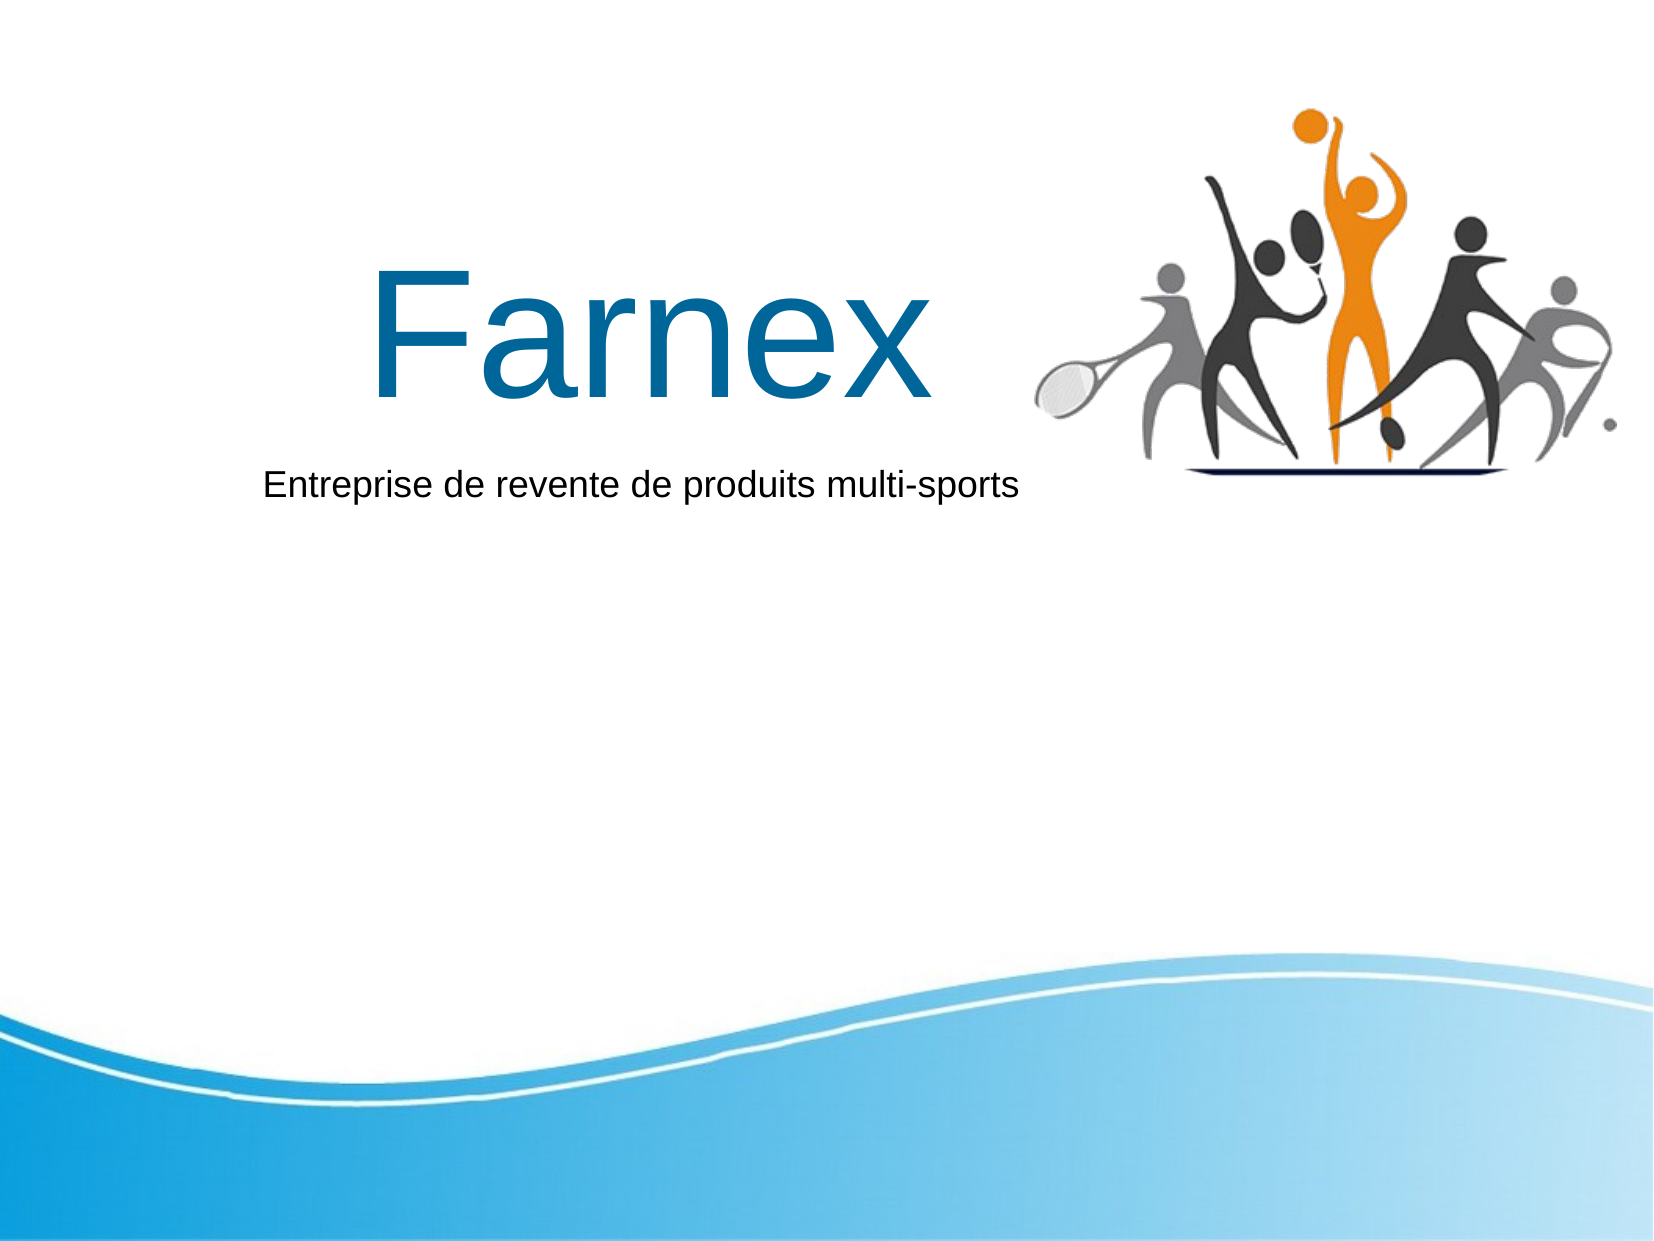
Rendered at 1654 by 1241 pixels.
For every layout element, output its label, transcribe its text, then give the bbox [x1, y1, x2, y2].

picture [1033, 106, 1617, 477]
picture [0, 952, 1654, 1241]
title Farnex [0, 229, 1033, 438]
text_box Entreprise de revente de produits multi-sports [248, 456, 1170, 556]
